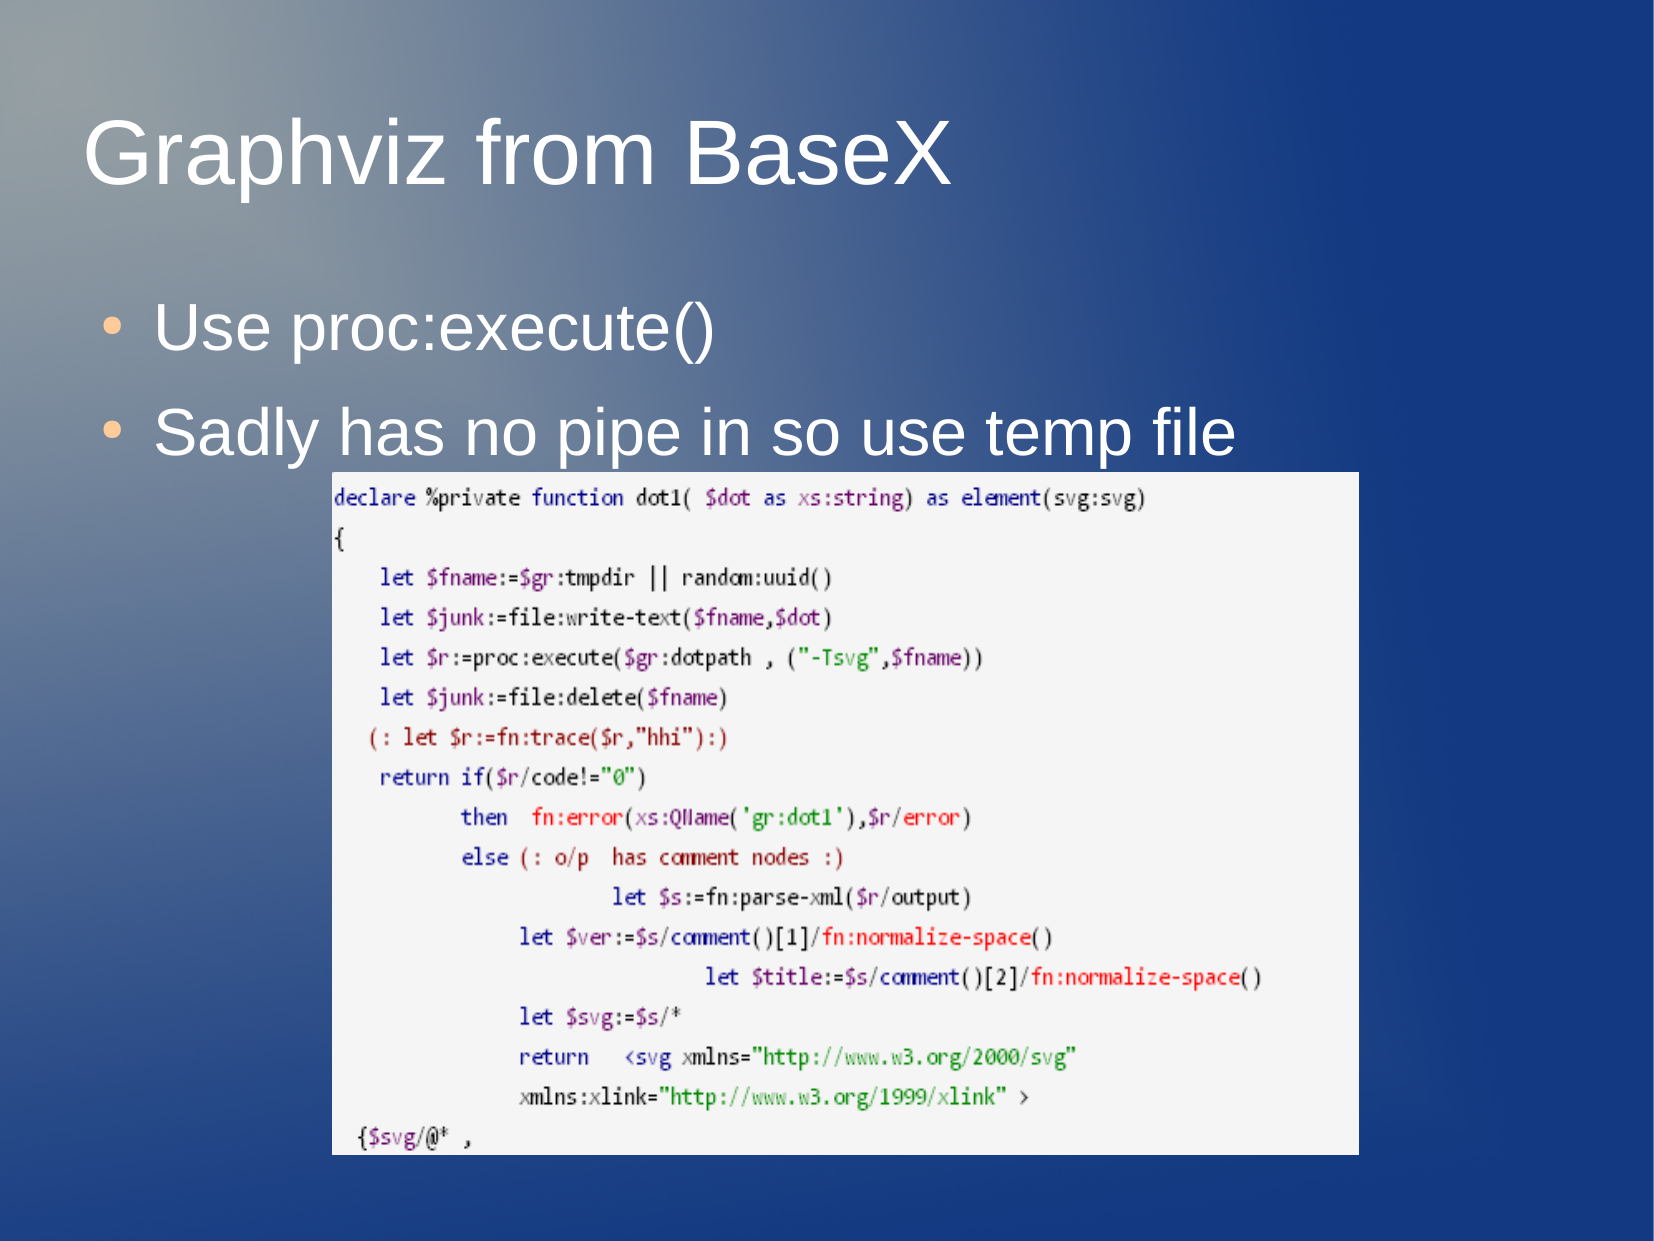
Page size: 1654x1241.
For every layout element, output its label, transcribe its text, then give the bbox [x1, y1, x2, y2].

picture [0, 0, 1654, 1241]
list Use proc:execute() Sadly has no pipe in so use temp file [82, 290, 1571, 621]
title Graphviz from BaseX [82, 49, 1571, 257]
